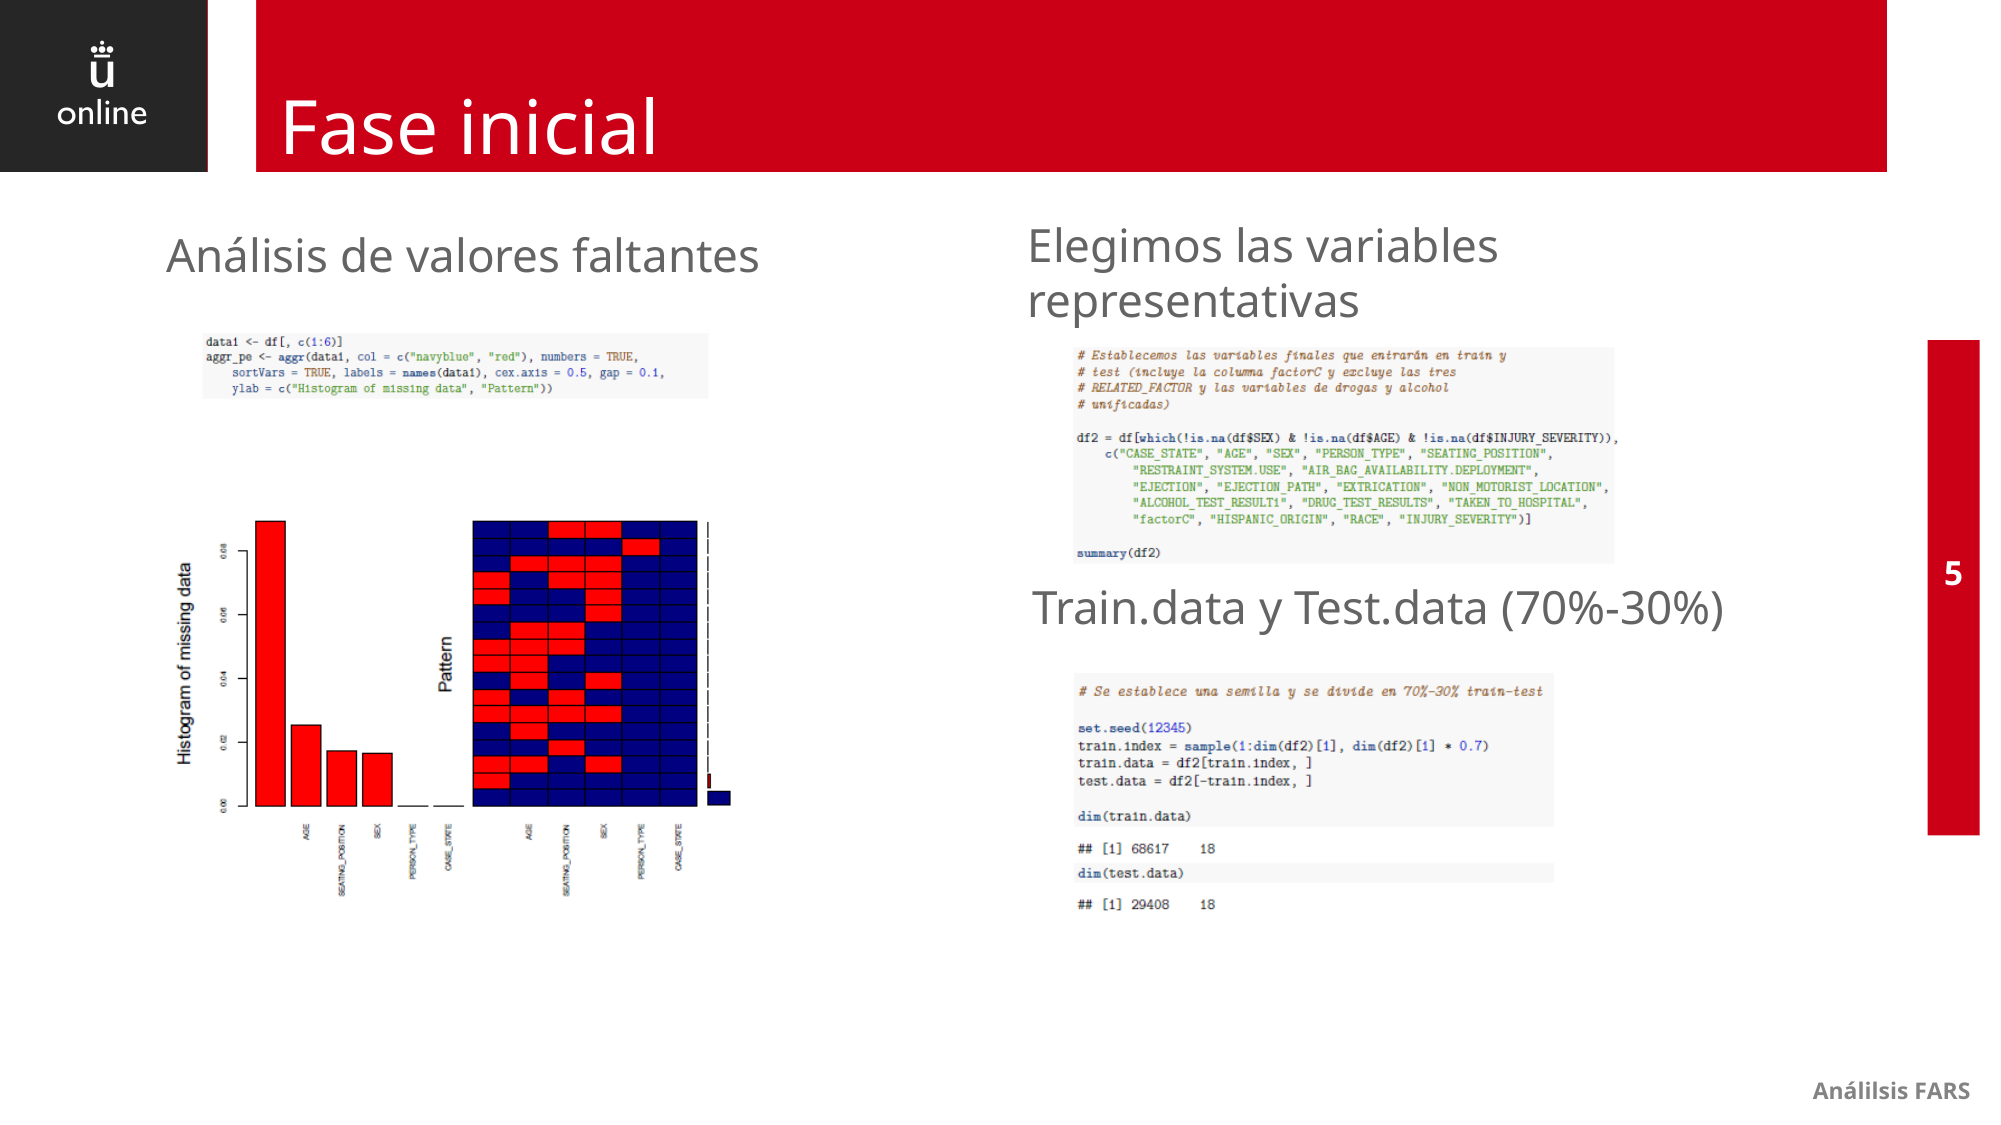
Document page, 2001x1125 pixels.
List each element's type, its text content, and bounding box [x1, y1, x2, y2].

text_box Elegimos las variables representativas [1027, 217, 1843, 328]
picture [1062, 345, 1628, 567]
footer Análilsis FARS [671, 1060, 1986, 1121]
text_box Análisis de valores faltantes [59, 226, 869, 282]
picture [1062, 673, 1554, 925]
text_box Train.data y Test.data (70%-30%) [1032, 578, 1813, 634]
slide_number <número> [1898, 544, 2000, 605]
picture [141, 484, 743, 910]
title Fase inicial [264, 44, 1819, 178]
picture [40, 26, 164, 150]
picture [188, 330, 718, 405]
